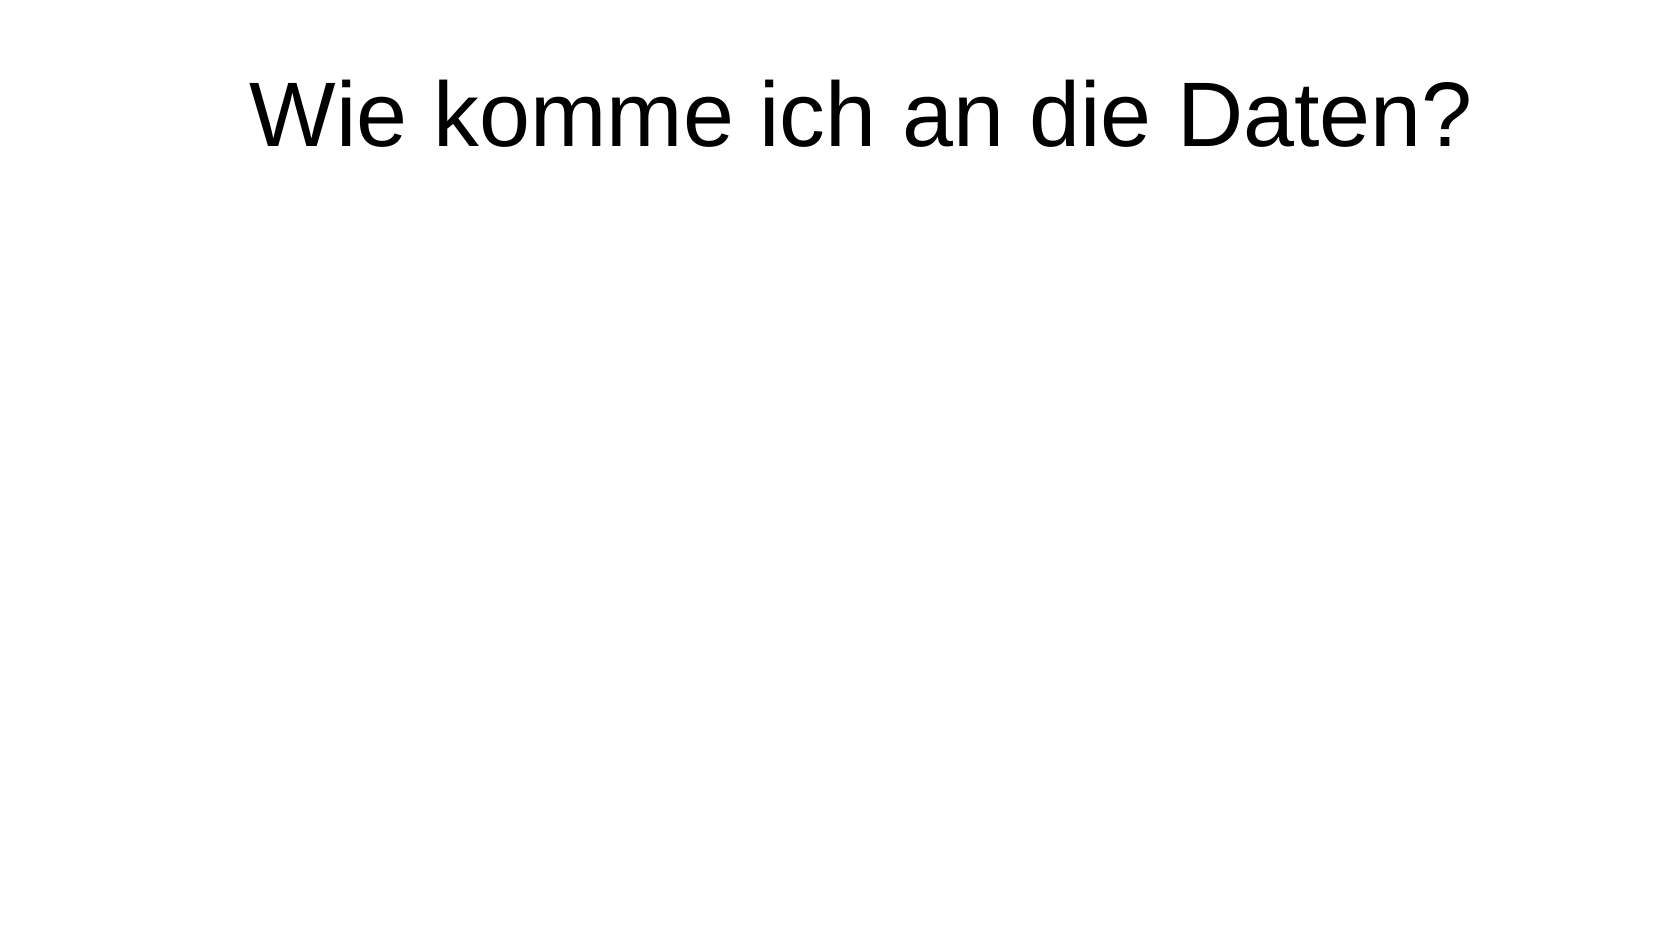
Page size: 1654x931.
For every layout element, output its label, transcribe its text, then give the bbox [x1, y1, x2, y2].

title Wie komme ich an die Daten? [82, 37, 1571, 193]
